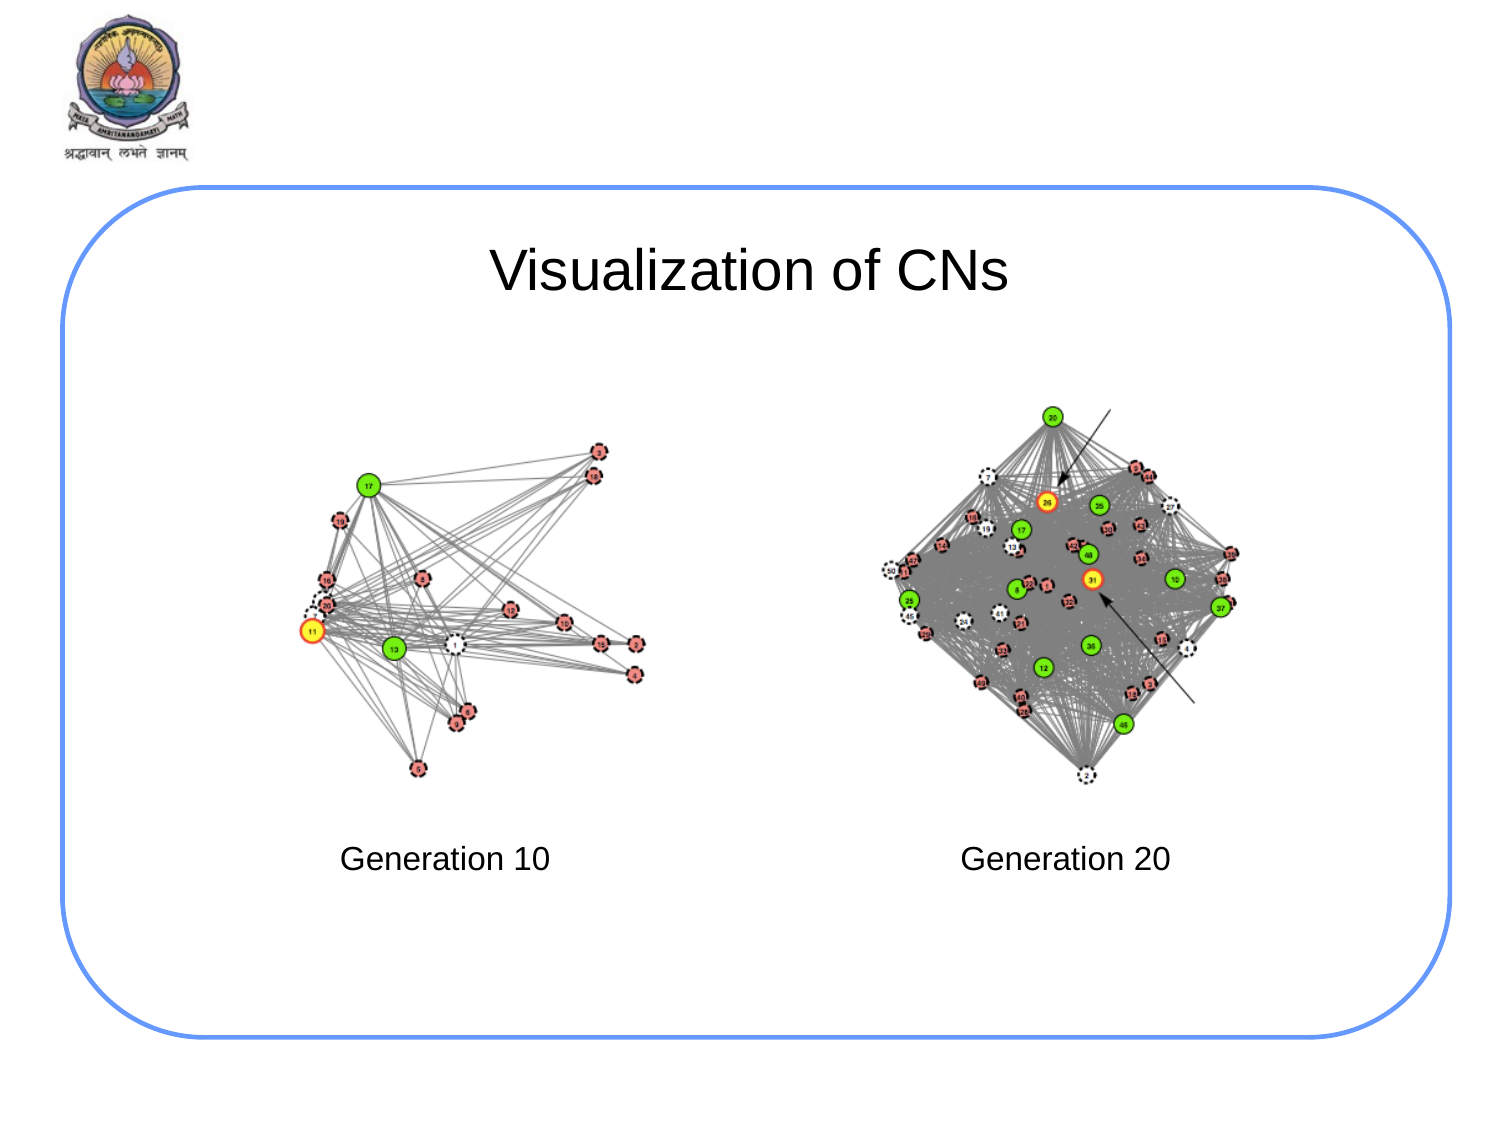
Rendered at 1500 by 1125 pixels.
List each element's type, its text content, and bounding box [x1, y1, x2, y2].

picture [808, 384, 1323, 806]
picture [62, 12, 193, 163]
text_box Visualization of CNs [187, 200, 1313, 333]
text_box Generation 10 [332, 829, 559, 885]
picture [208, 435, 683, 790]
text_box Generation 20 [952, 829, 1179, 885]
